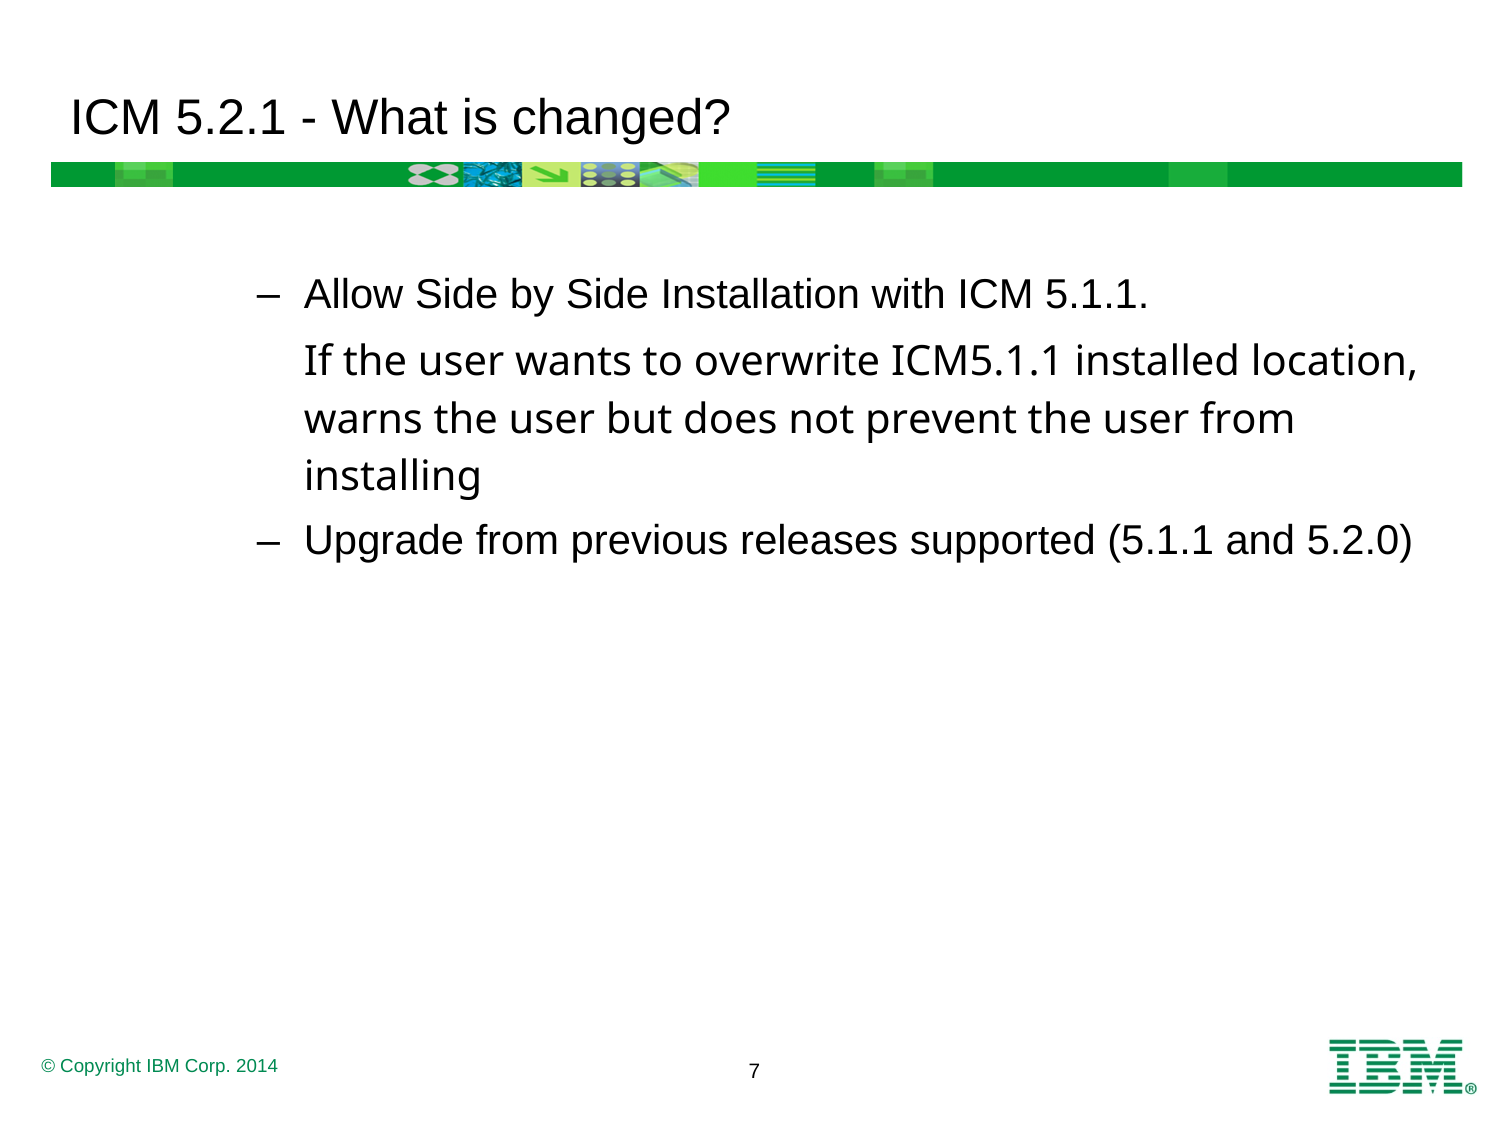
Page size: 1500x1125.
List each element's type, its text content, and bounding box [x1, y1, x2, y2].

list Allow Side by Side Installation with ICM 5.1.1. If the user wants to overwrite ICM5.1.1 installed location, warns the user but does not prevent the user from installing Upgrade from previous releases supported (5.1.1 and 5.2.0) [60, 210, 1426, 1006]
picture [1327, 1037, 1479, 1096]
picture [50, 161, 1463, 189]
title ICM 5.2.1 - What is changed? [37, 45, 1388, 188]
